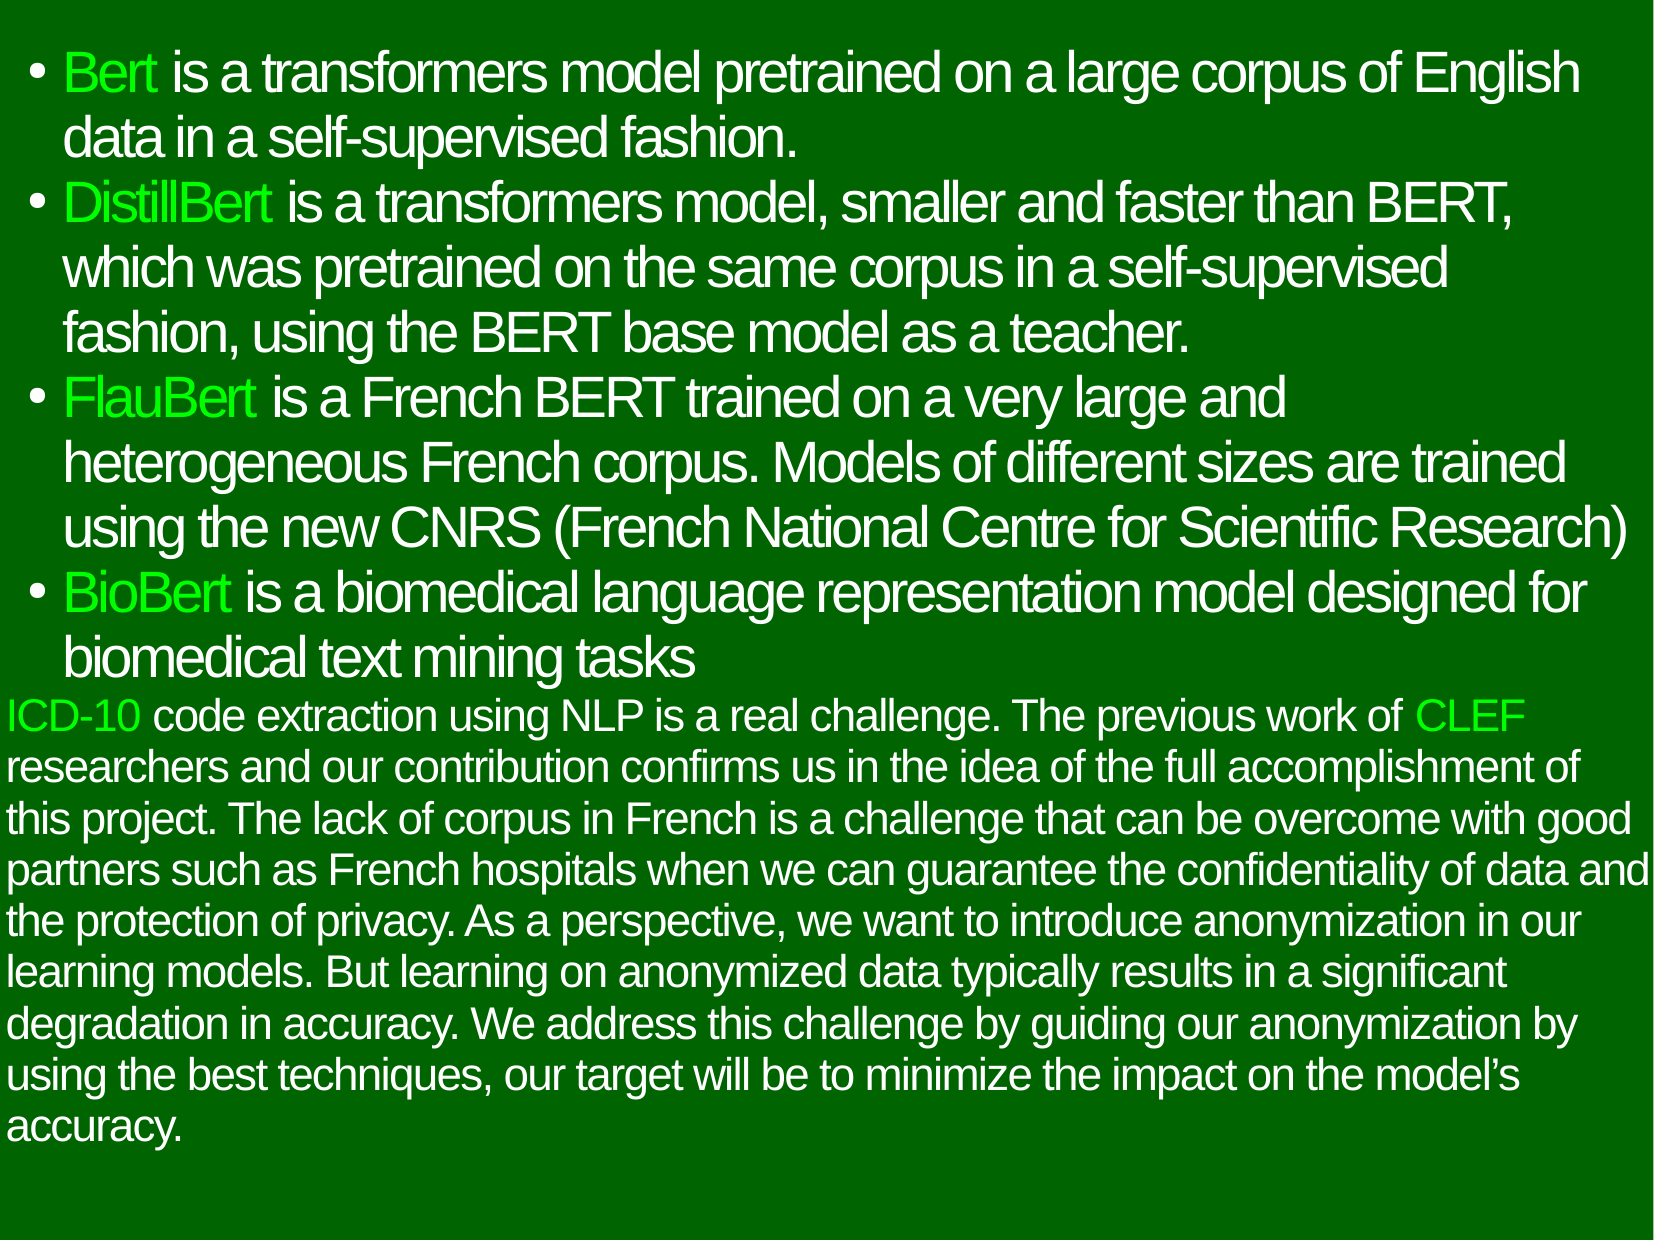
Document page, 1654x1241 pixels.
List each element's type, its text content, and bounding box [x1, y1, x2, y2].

text_box Bert is a transformers model pretrained on a large corpus of English data in a self-supervised fashion. DistillBert is a transformers model, smaller and faster than BERT, which was pretrained on the same corpus in a self-supervised fashion, using the BERT base model as a teacher. FlauBert is a French BERT trained on a very large and heterogeneous French corpus. Models of different sizes are trained using the new CNRS (French National Centre for Scientific Research) BioBert is a biomedical language representation model designed for biomedical text mining tasks [12, 31, 1647, 682]
text_box ICD-10 code extraction using NLP is a real challenge. The previous work of CLEF researchers and our contribution confirms us in the idea of the full accomplishment of this project. The lack of corpus in French is a challenge that can be overcome with good partners such as French hospitals when we can guarantee the confidentiality of data and the protection of privacy. As a perspective, we want to introduce anonymization in our learning models. But learning on anonymized data typically results in a significant degradation in accuracy. We address this challenge by guiding our anonymization by using the best techniques, our target will be to minimize the impact on the model’s accuracy. [0, 682, 1654, 1159]
